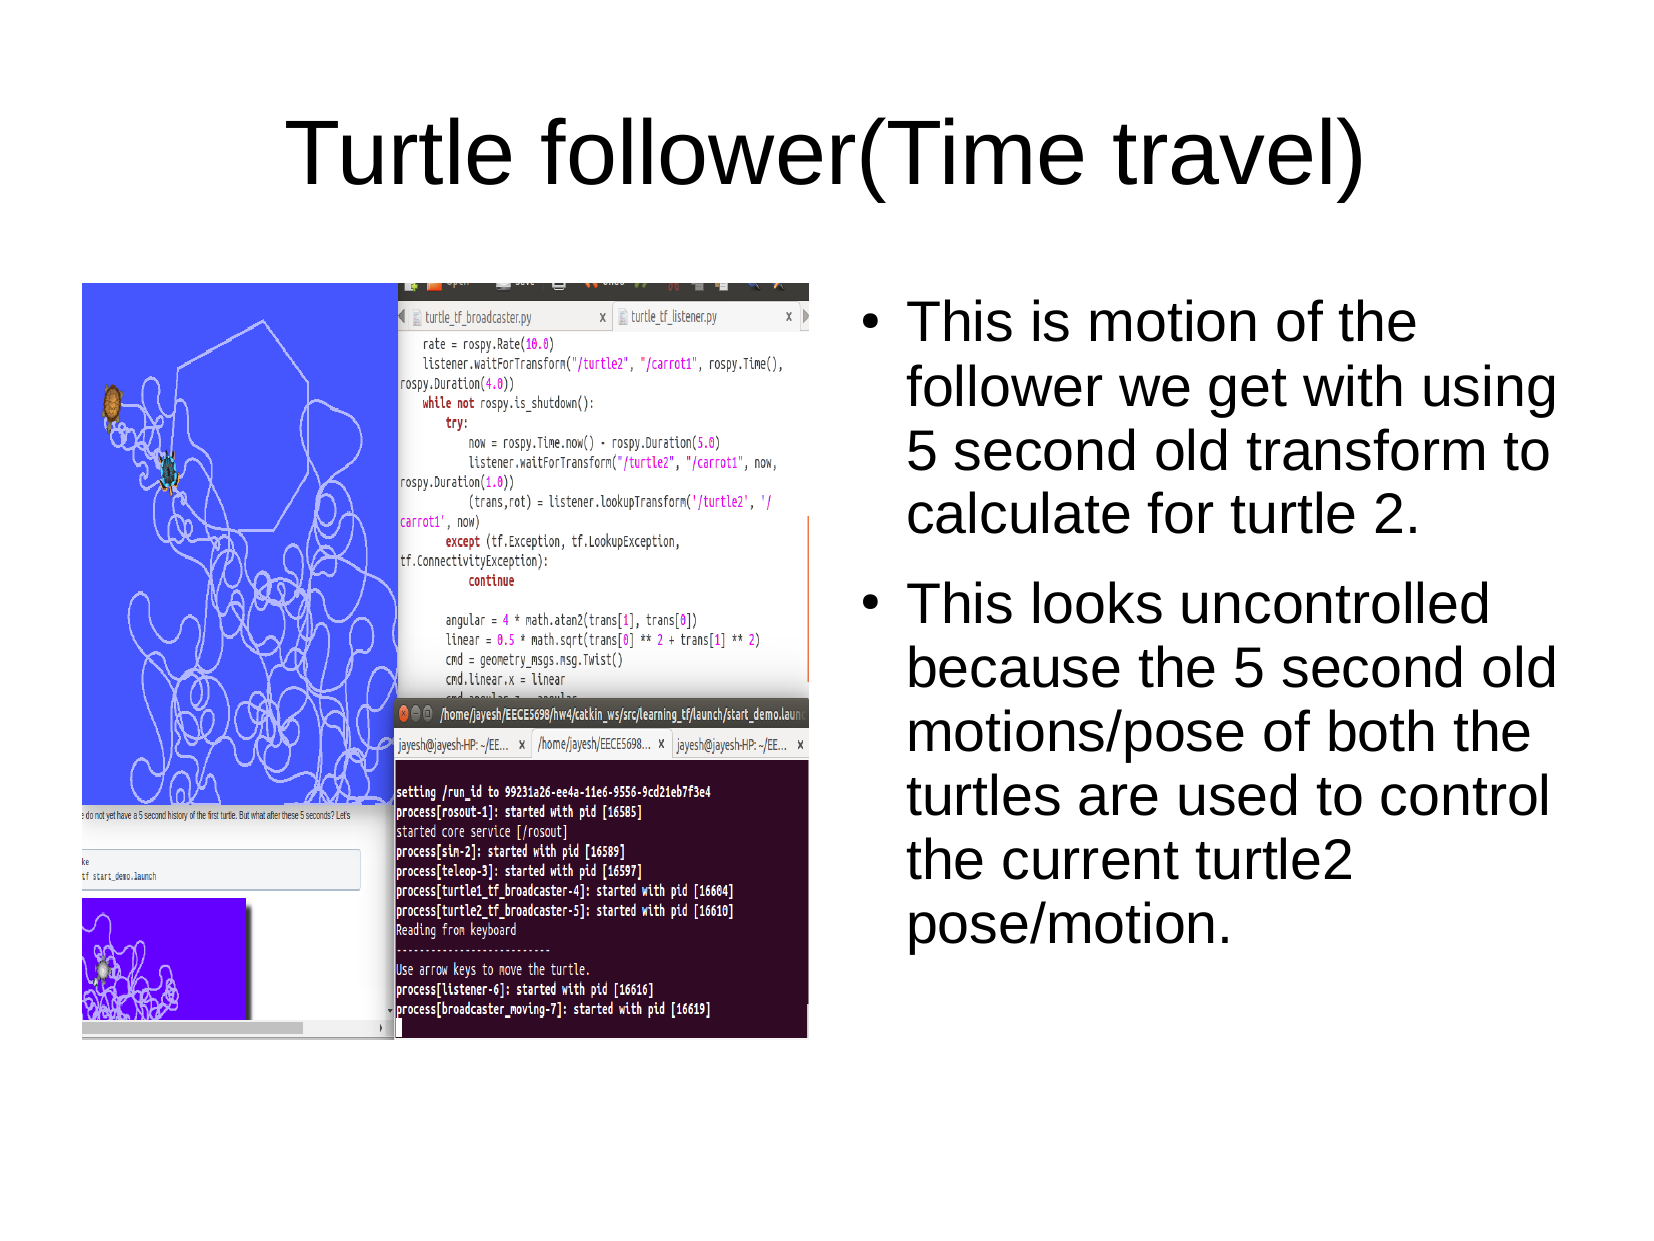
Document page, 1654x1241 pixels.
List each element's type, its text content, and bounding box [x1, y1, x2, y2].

title Turtle follower(Time travel) [82, 49, 1571, 257]
picture [82, 283, 809, 1040]
list This is motion of the follower we get with using 5 second old transform to calculate for turtle 2. This looks uncontrolled because the 5 second old motions/pose of both the turtles are used to control the current turtle2 pose/motion. [845, 290, 1572, 1010]
